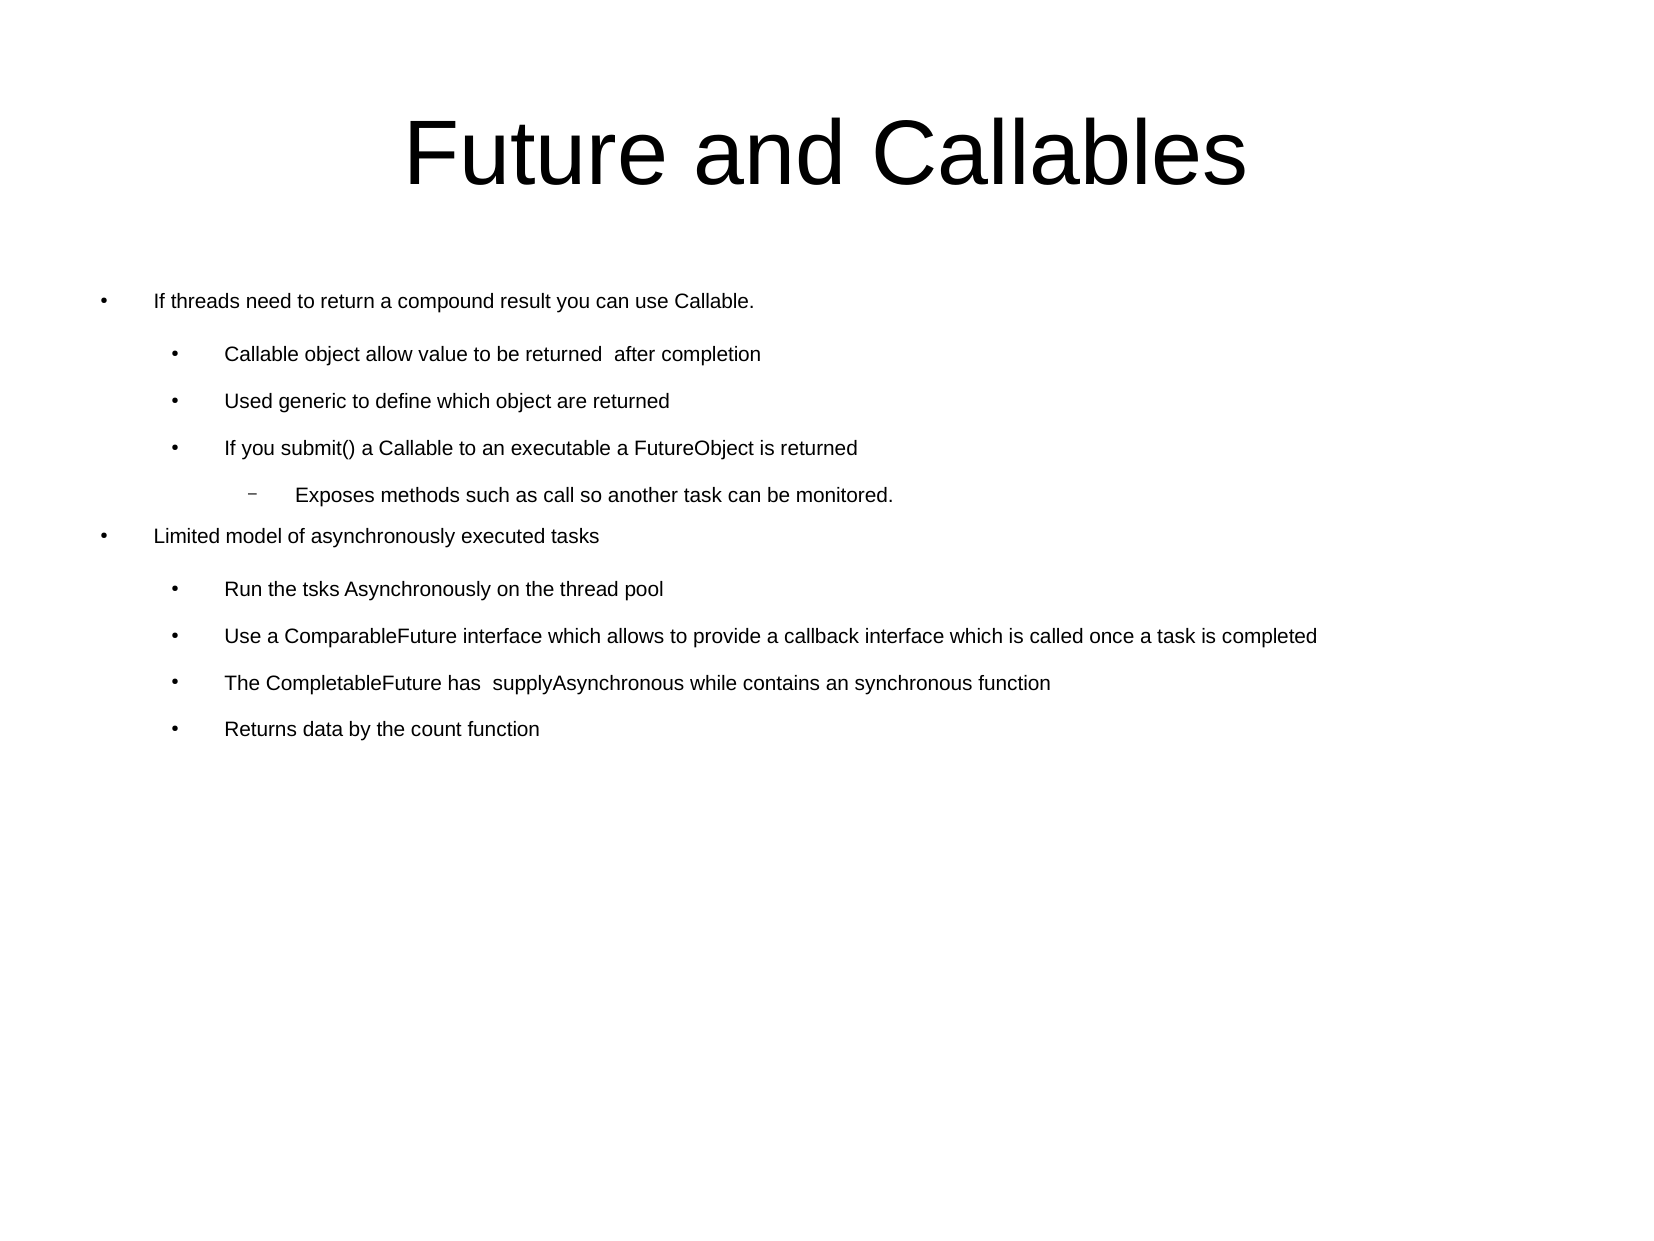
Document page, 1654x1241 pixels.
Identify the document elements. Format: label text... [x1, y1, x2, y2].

list If threads need to return a compound result you can use Callable. Callable object allow value to be returned after completion Used generic to define which object are returned If you submit() a Callable to an executable a FutureObject is returned Exposes methods such as call so another task can be monitored. Limited model of asynchronously executed tasks Run the tsks Asynchronously on the thread pool Use a ComparableFuture interface which allows to provide a callback interface which is called once a task is completed The CompletableFuture has supplyAsynchronous while contains an synchronous function Returns data by the count function [82, 290, 1571, 1010]
title Future and Callables [82, 49, 1571, 257]
